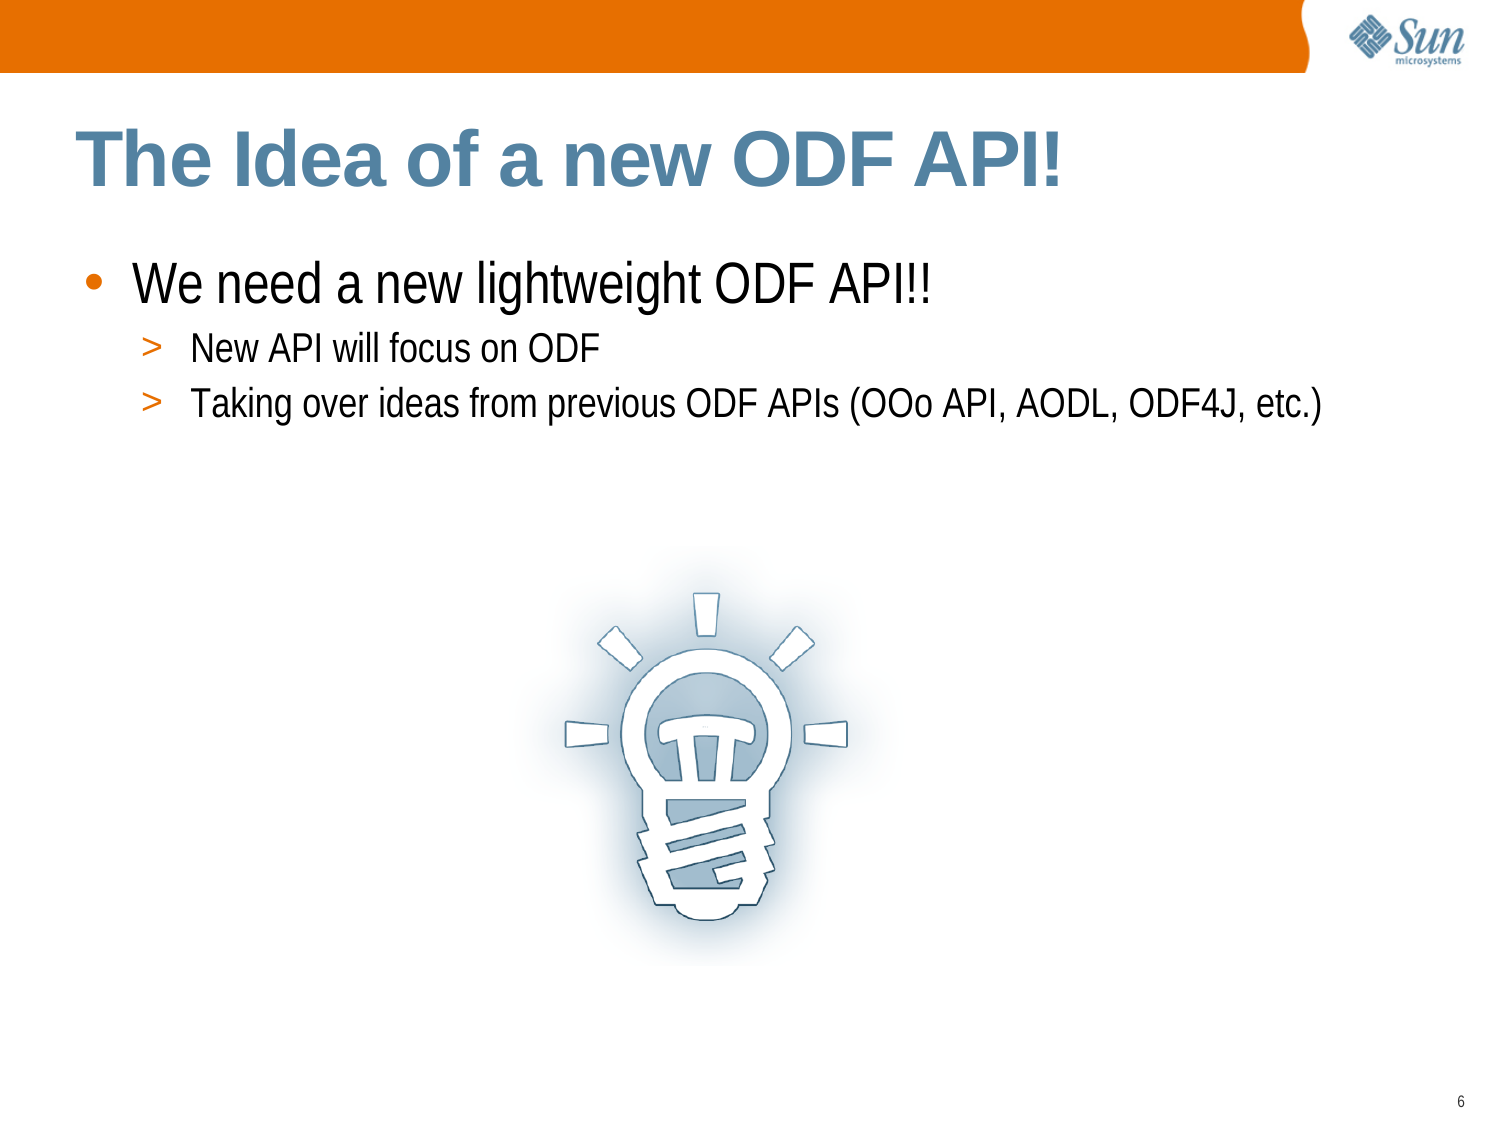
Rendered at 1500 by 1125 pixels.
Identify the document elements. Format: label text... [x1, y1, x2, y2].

list We need a new lightweight ODF API!! New API will focus on ODF Taking over ideas from previous ODF APIs (OOo API, AODL, ODF4J, etc.) [64, 258, 1401, 1062]
picture [0, 0, 1500, 73]
title The Idea of a new ODF API! [75, 123, 1437, 227]
picture [412, 546, 1004, 966]
